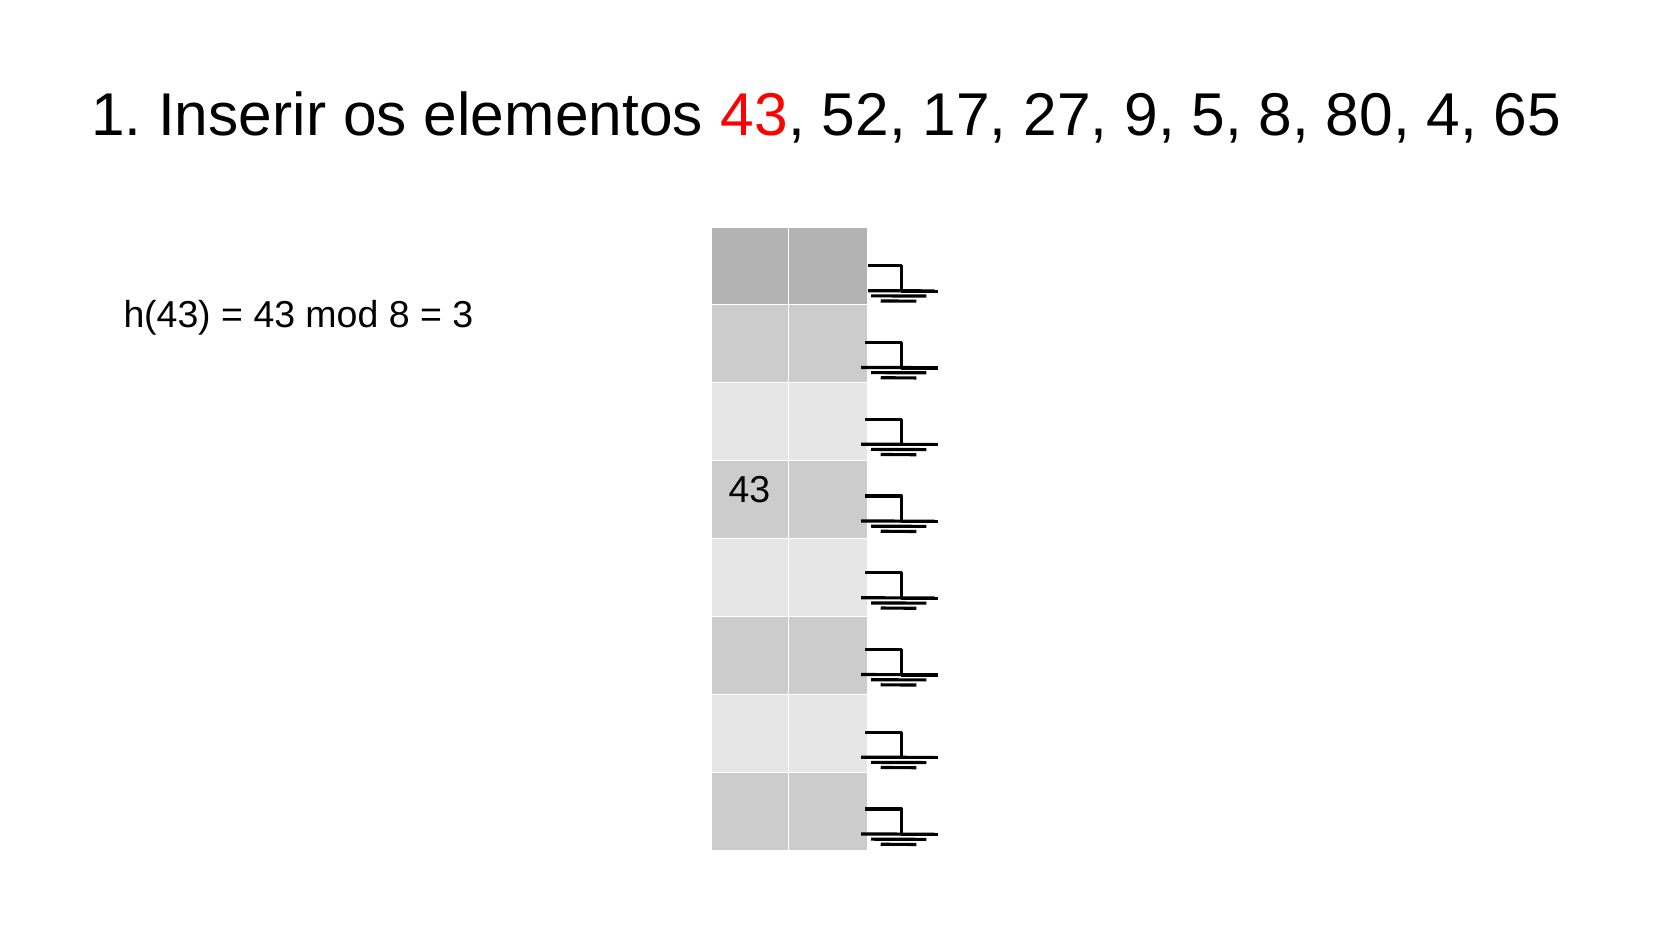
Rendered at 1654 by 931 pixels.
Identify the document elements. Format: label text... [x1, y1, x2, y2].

table_cell [789, 695, 867, 772]
table_cell [712, 383, 788, 460]
table_cell [789, 461, 867, 538]
table_header [789, 228, 867, 304]
table_cell [712, 695, 788, 772]
table_cell [712, 617, 788, 694]
table_cell [789, 617, 867, 694]
table_cell [789, 539, 867, 616]
table_cell 43 [712, 461, 788, 538]
title 1. Inserir os elementos 43, 52, 17, 27, 9, 5, 8, 80, 4, 65 [82, 37, 1571, 193]
table_cell [712, 539, 788, 616]
text_box h(43) = 43 mod 8 = 3 [108, 285, 489, 343]
table_cell [789, 773, 867, 850]
table_cell [712, 305, 788, 382]
table_cell [712, 773, 788, 850]
table_cell [789, 305, 867, 382]
table_cell [789, 383, 867, 460]
table_header [712, 228, 788, 304]
